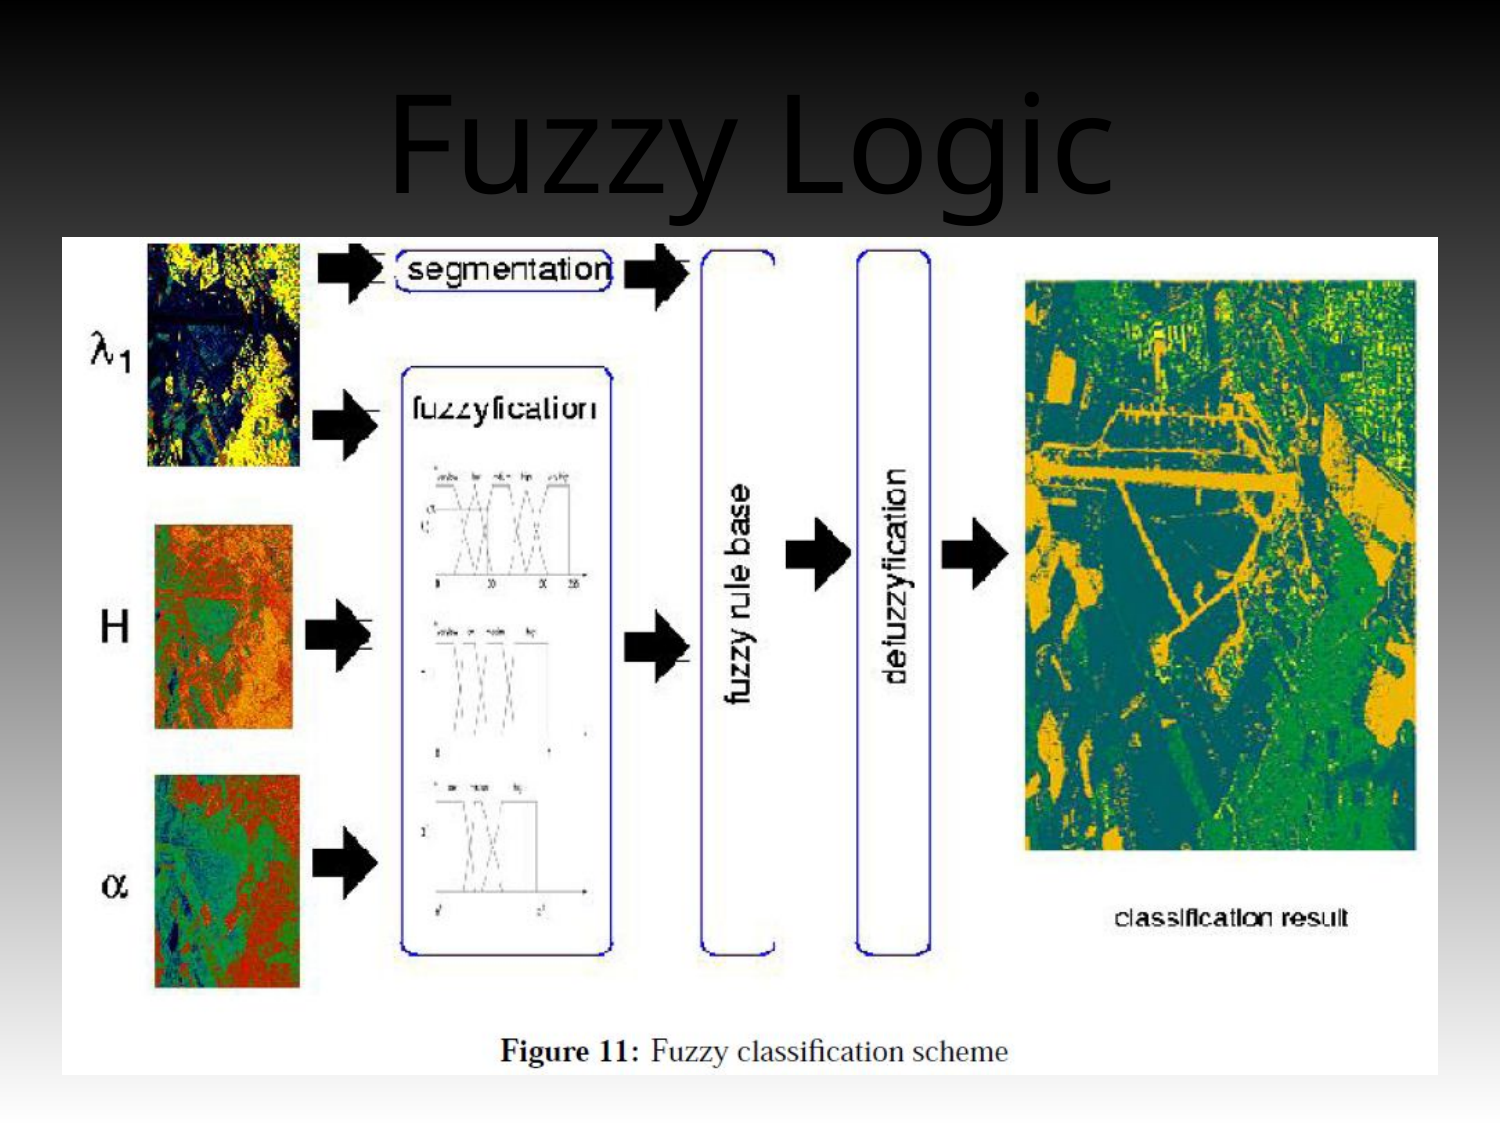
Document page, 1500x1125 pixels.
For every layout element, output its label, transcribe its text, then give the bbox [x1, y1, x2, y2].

title Fuzzy Logic [75, 45, 1425, 233]
picture [62, 237, 1438, 1075]
